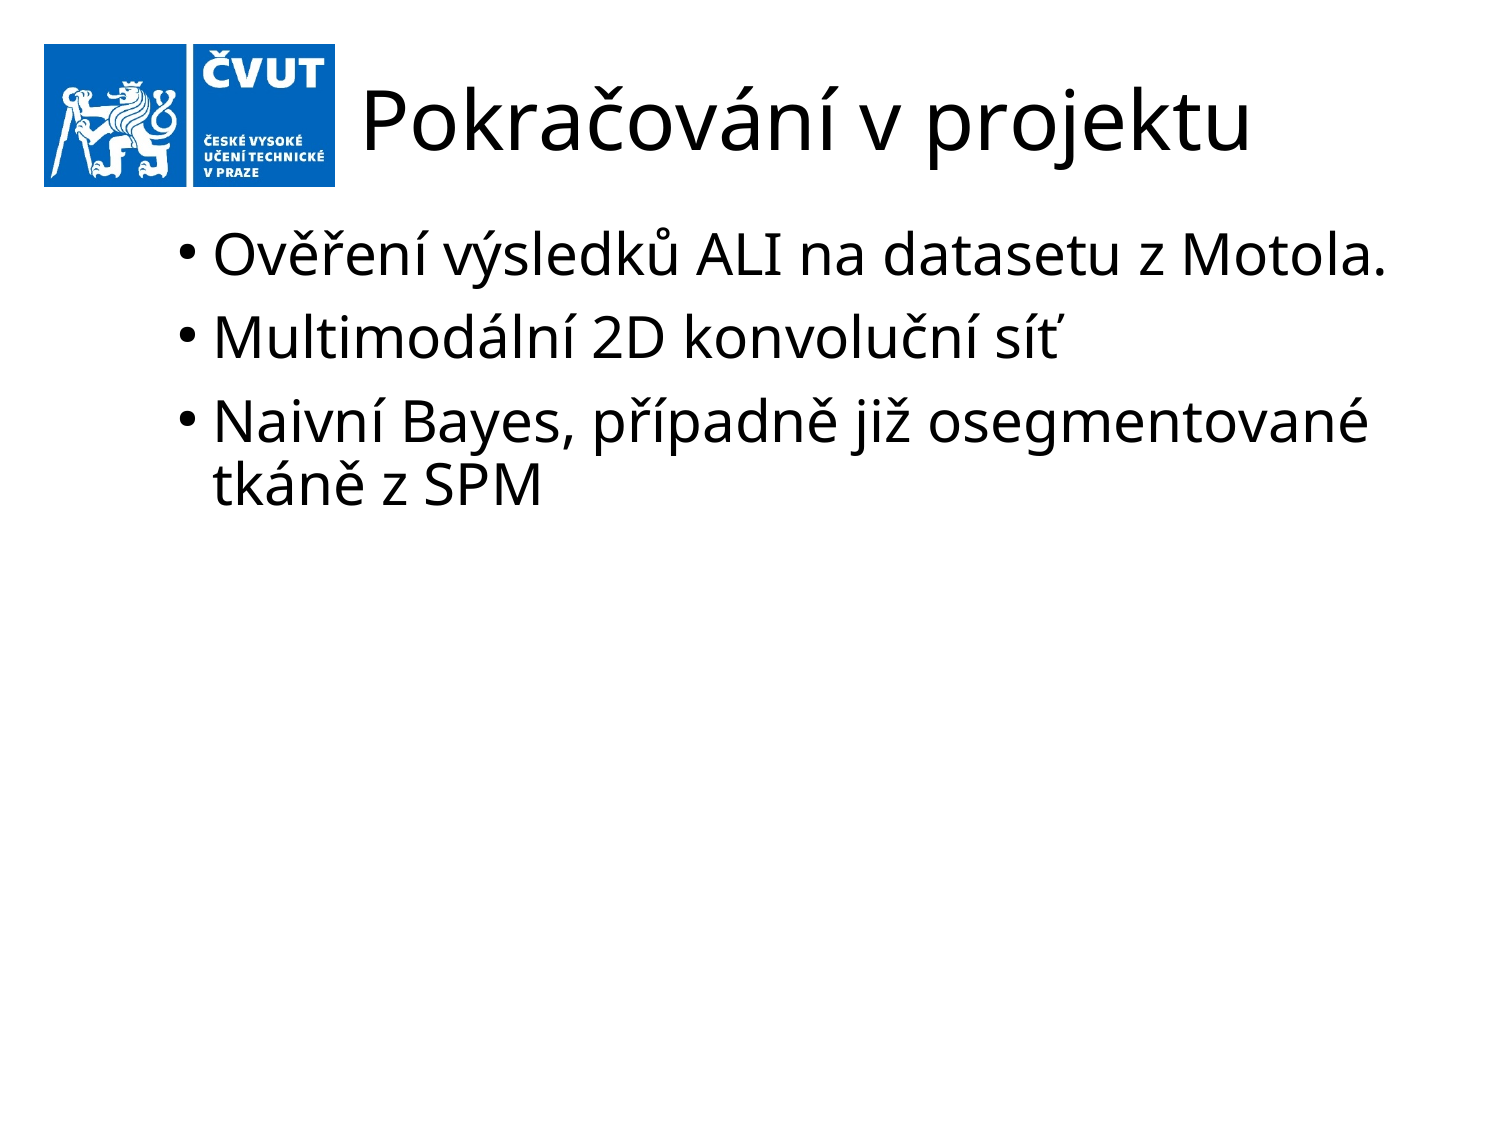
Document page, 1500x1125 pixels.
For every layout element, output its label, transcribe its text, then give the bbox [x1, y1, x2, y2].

picture [44, 44, 335, 187]
subtitle Ověření výsledků ALI na datasetu z Motola. Multimodální 2D konvoluční síť Naivní Bayes, případně již osegmentované tkáně z SPM [177, 224, 1456, 1081]
title Pokračování v projektu [345, 15, 1500, 233]
